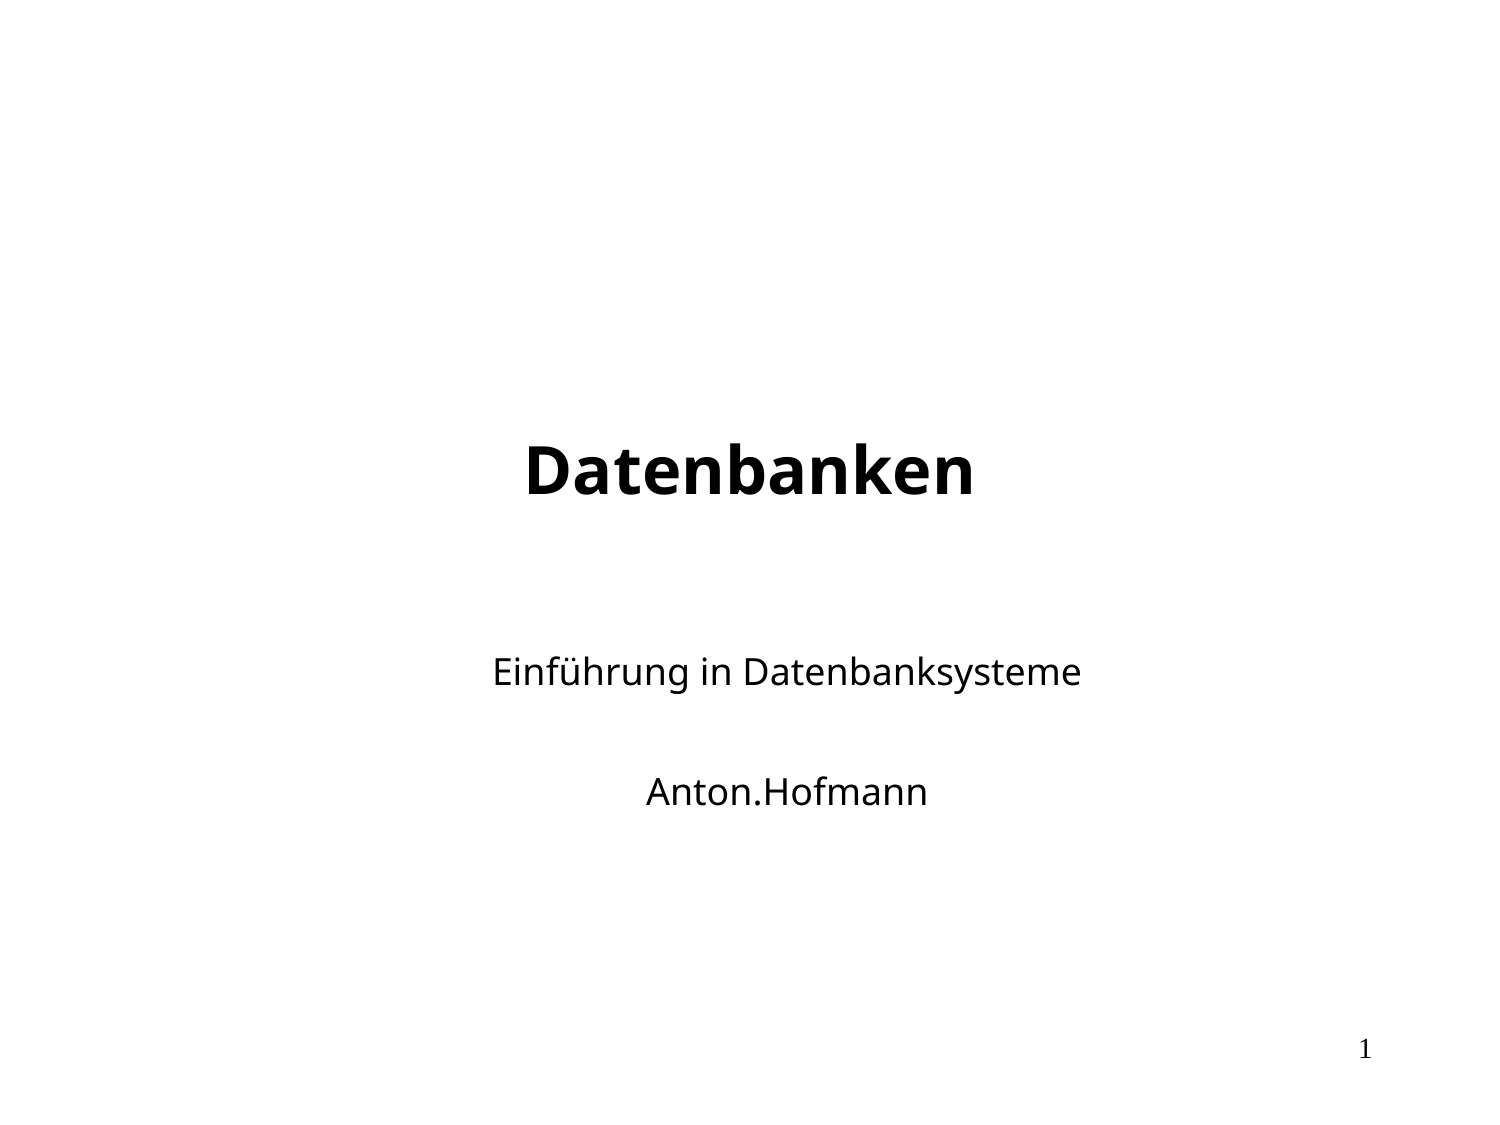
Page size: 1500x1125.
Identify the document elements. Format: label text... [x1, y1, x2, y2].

subtitle Einführung in Datenbanksysteme Anton.Hofmann [225, 637, 1276, 926]
title Datenbanken [112, 374, 1388, 563]
